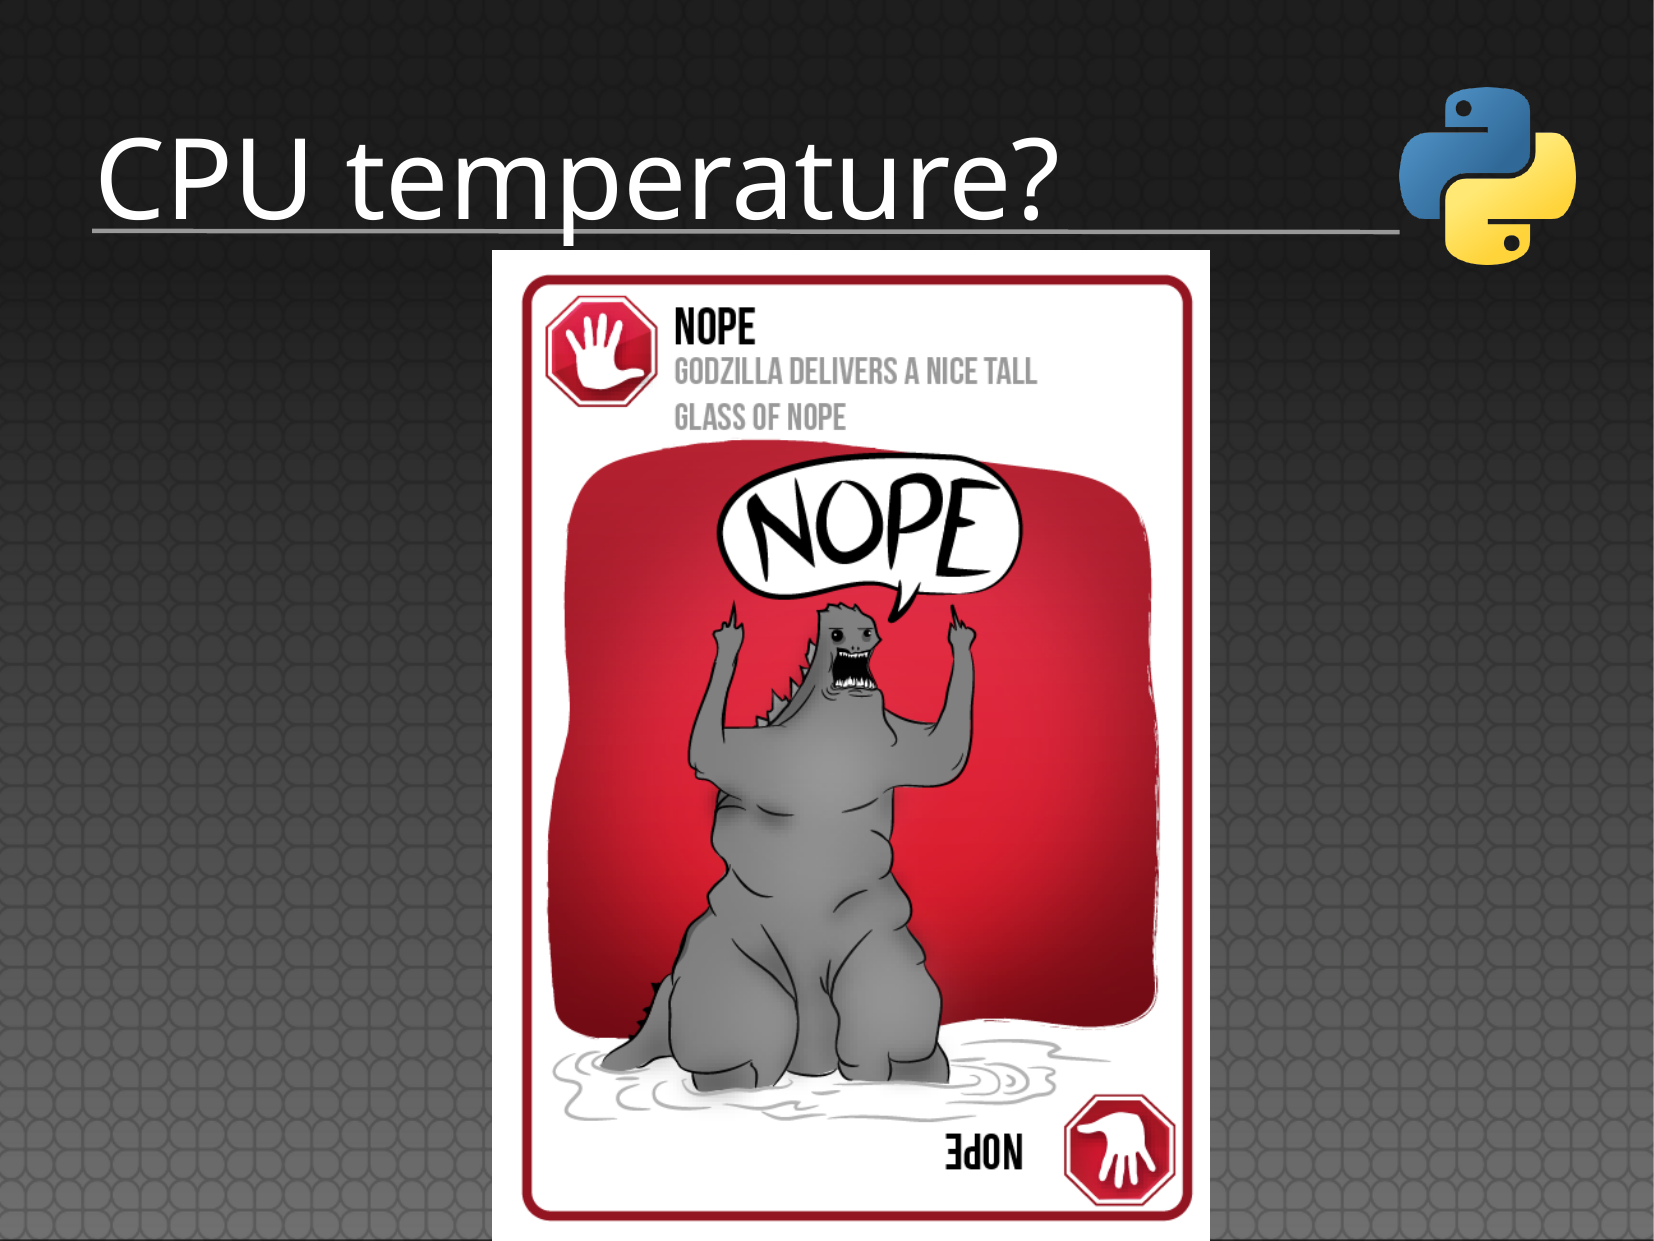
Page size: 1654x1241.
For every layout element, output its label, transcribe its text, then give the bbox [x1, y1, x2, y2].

picture [0, 0, 1654, 1241]
title CPU temperature? [94, 100, 1426, 251]
